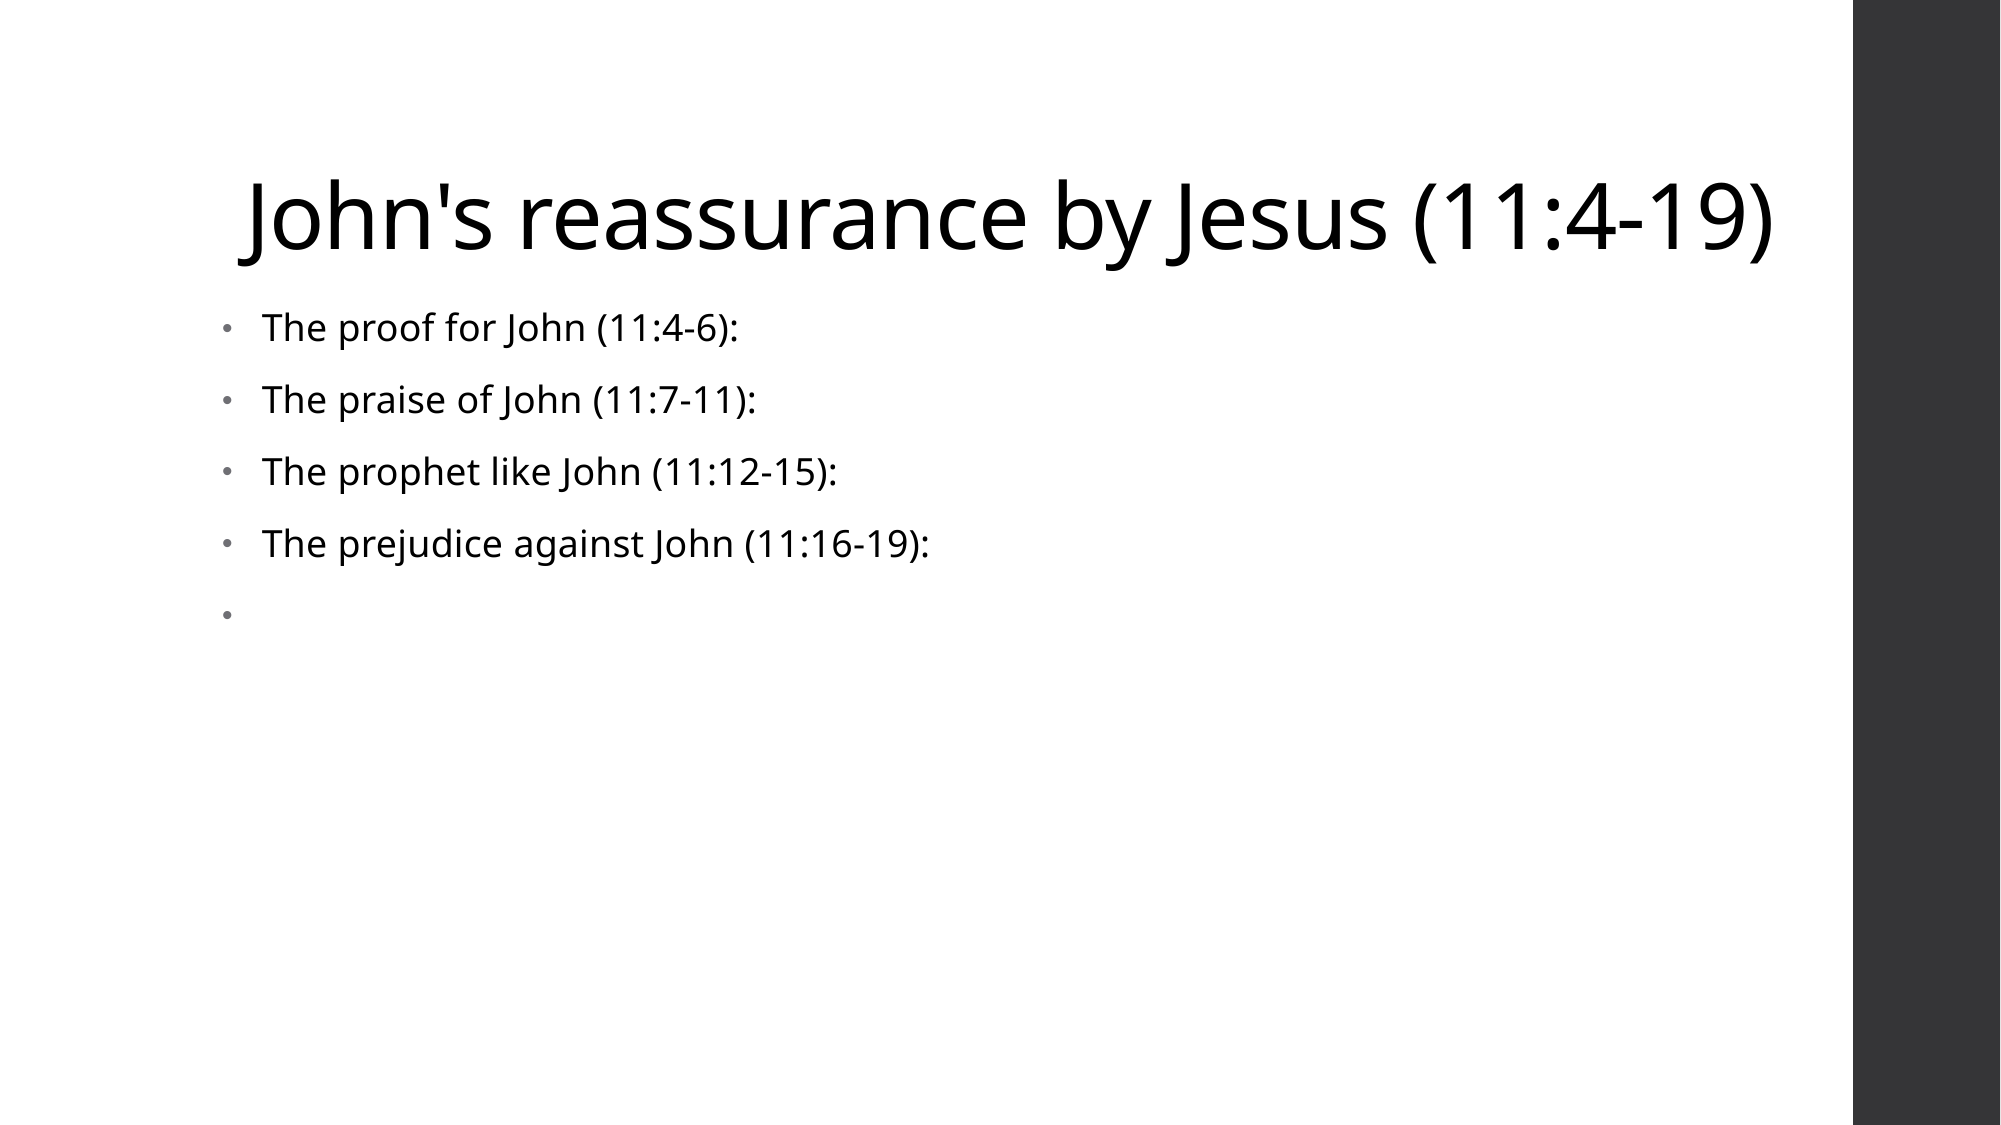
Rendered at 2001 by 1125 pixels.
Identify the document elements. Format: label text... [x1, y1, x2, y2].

title John's reassurance by Jesus (11:4-19) [206, 60, 1797, 278]
list The proof for John (11:4-6): The praise of John (11:7-11): The prophet like John (11:12-15): The prejudice against John (11:16-19): [206, 299, 1617, 1014]
